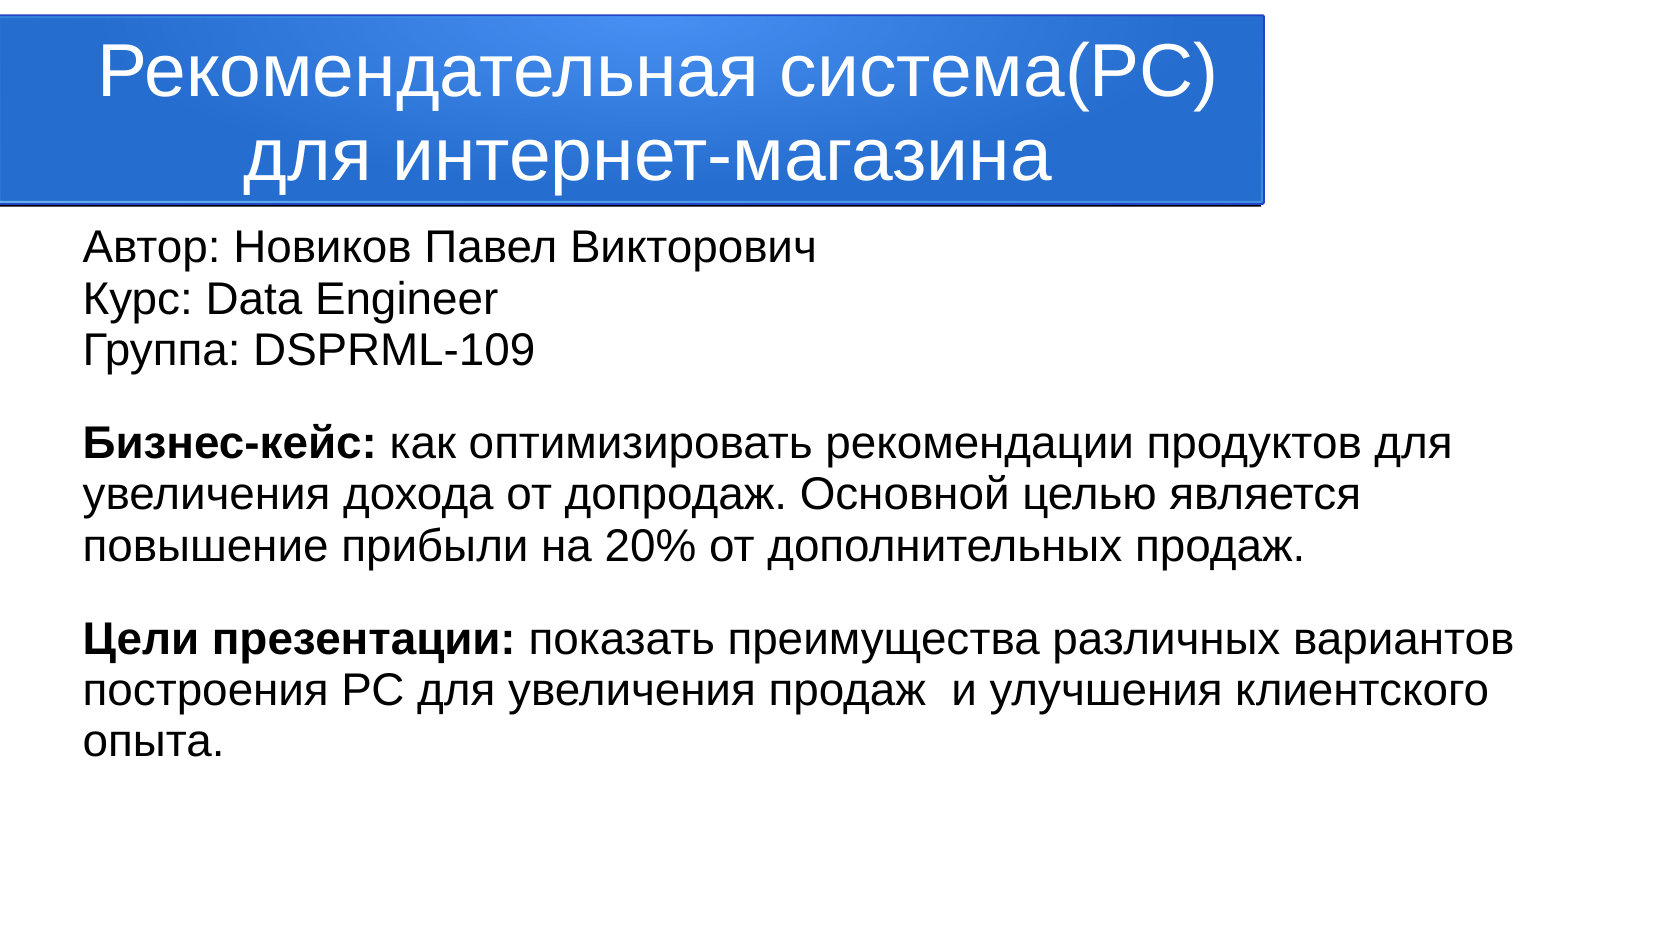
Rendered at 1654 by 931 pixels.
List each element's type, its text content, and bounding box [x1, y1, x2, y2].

subtitle Автор: Новиков Павел Викторович Курс: Data Engineer Группа: DSPRML-109 Бизнес-кейс: как оптимизировать рекомендации продуктов для увеличения дохода от допродаж. Основной целью является повышение прибыли на 20% от дополнительных продаж. Цели презентации: показать преимущества различных вариантов построения РС для увеличения продаж и улучшения клиентского опыта. [82, 221, 1571, 767]
title Рекомендательная система(РС) для интернет-магазина [82, 28, 1235, 197]
